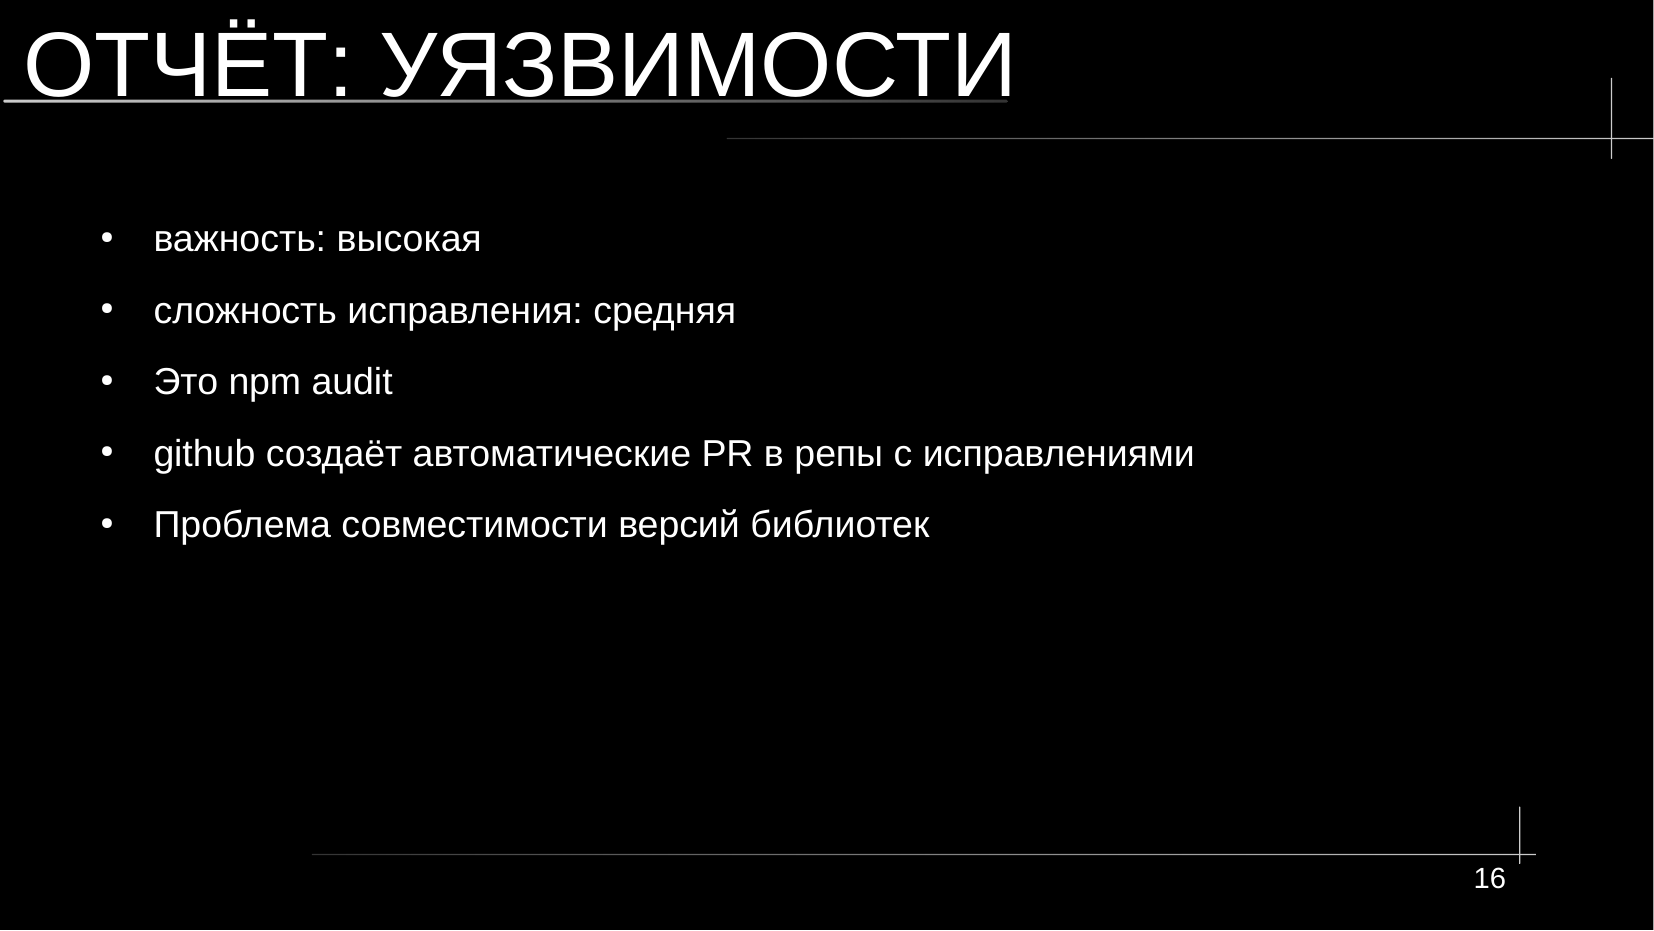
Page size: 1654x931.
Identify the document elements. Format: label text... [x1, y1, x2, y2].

title ОТЧЁТ: УЯЗВИМОСТИ [23, 11, 1589, 119]
list важность: высокая сложность исправления: средняя Это npm audit github создаёт автоматические PR в репы с исправлениями Проблема совместимости версий библиотек [82, 217, 1571, 758]
